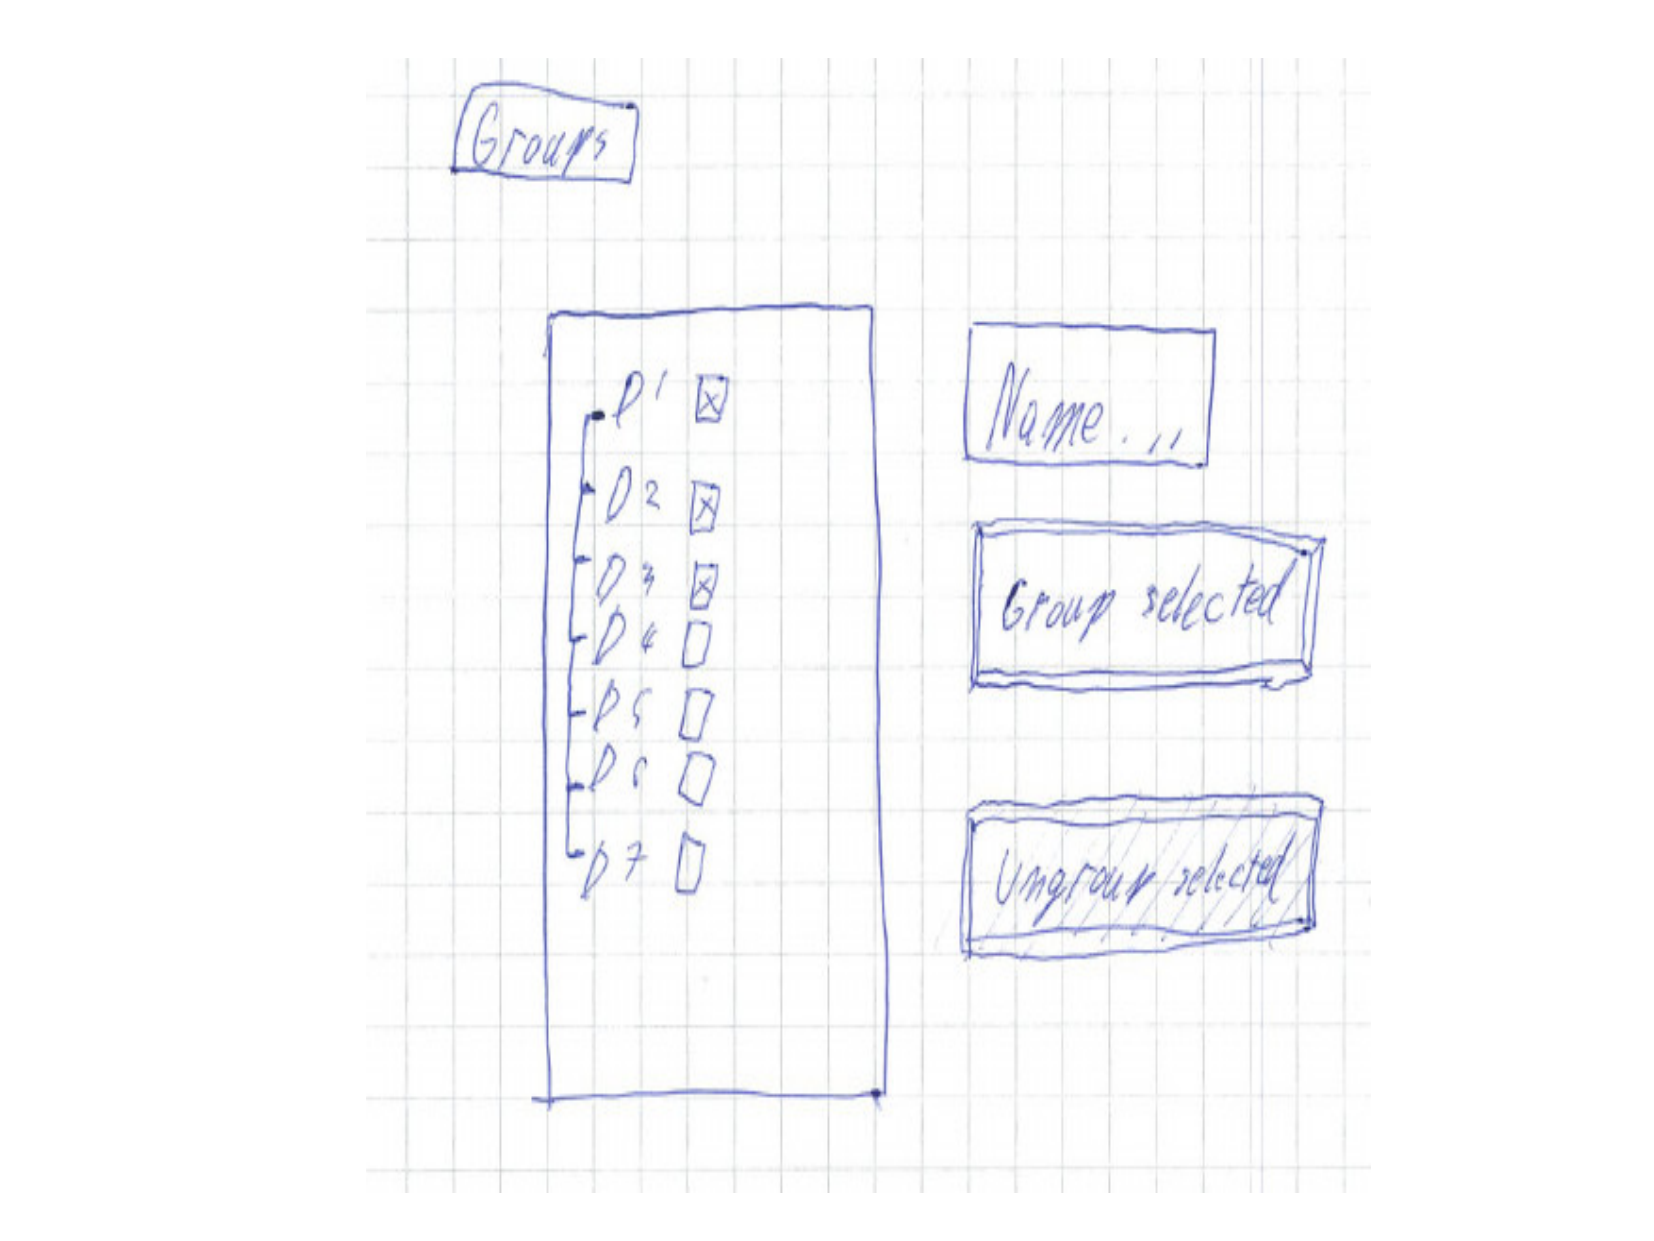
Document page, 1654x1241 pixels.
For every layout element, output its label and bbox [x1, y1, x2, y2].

picture [366, 58, 1371, 1193]
